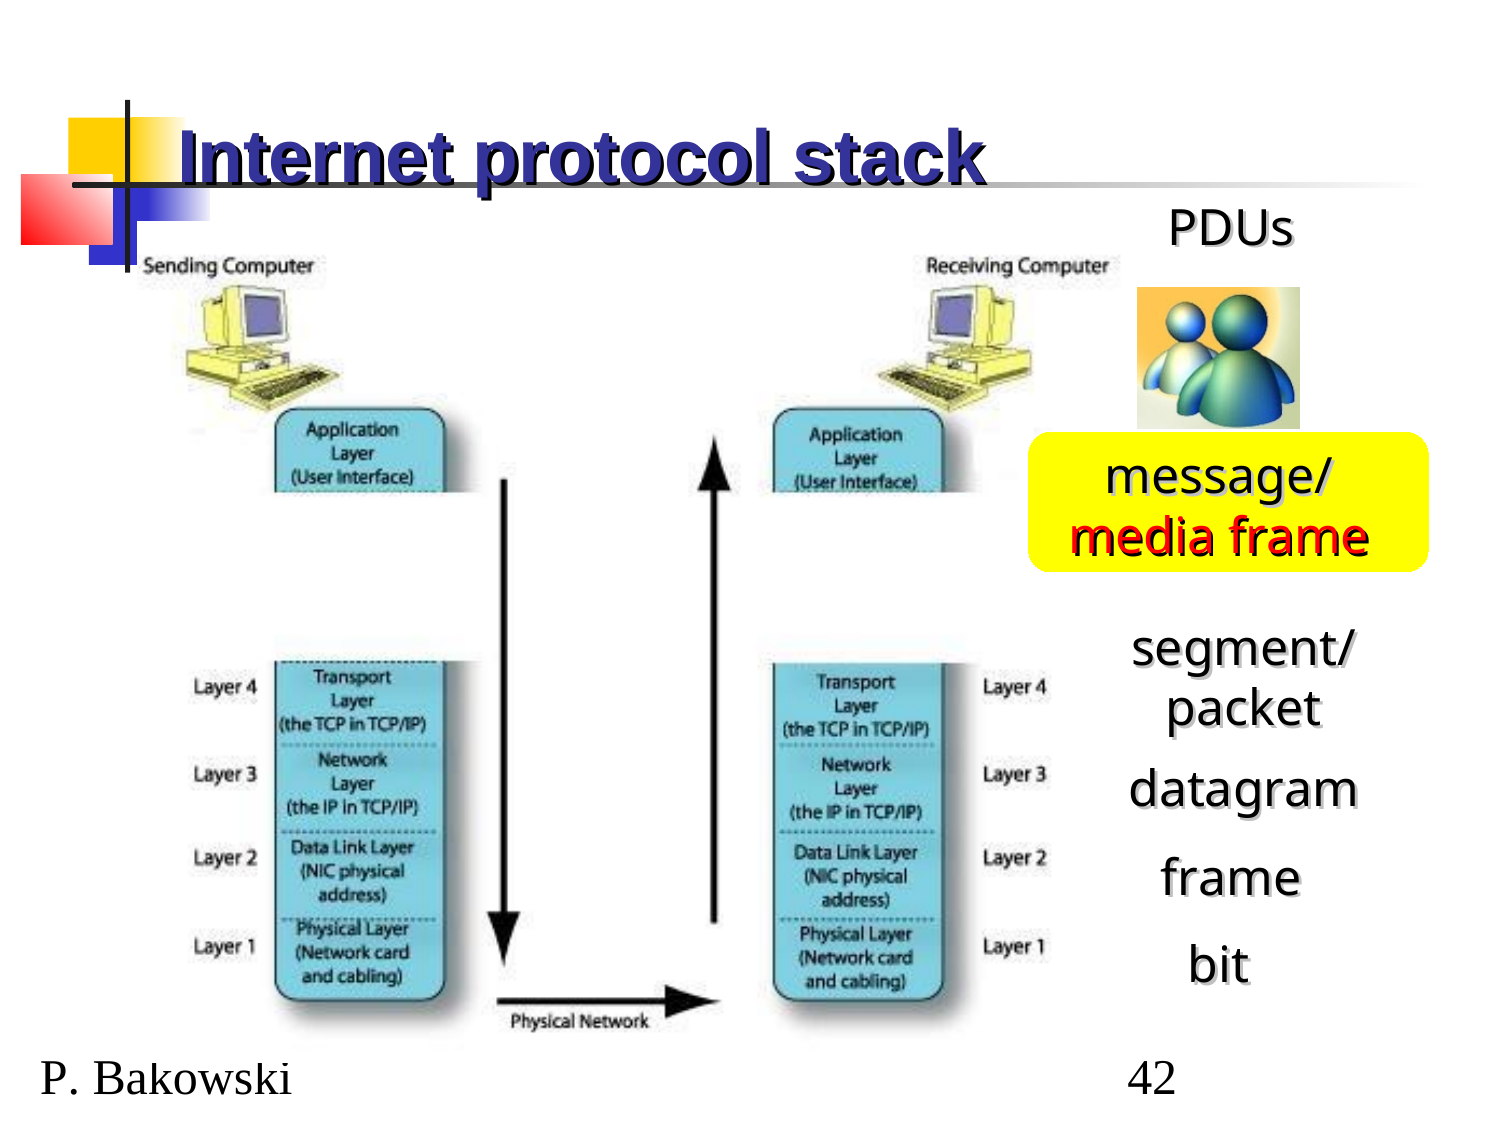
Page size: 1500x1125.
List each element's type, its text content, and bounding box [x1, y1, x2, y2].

picture [137, 221, 1300, 1063]
text_box [1036, 431, 1430, 573]
text_box PDUs [1087, 187, 1376, 263]
text_box datagram [1100, 749, 1388, 825]
text_box segment/packet [1100, 607, 1388, 744]
text_box frame [1087, 837, 1376, 913]
title Internet protocol stack [162, 99, 1400, 288]
text_box [1027, 439, 1033, 565]
text_box bit [1074, 924, 1363, 1001]
text_box message/ media frame [1033, 436, 1405, 572]
